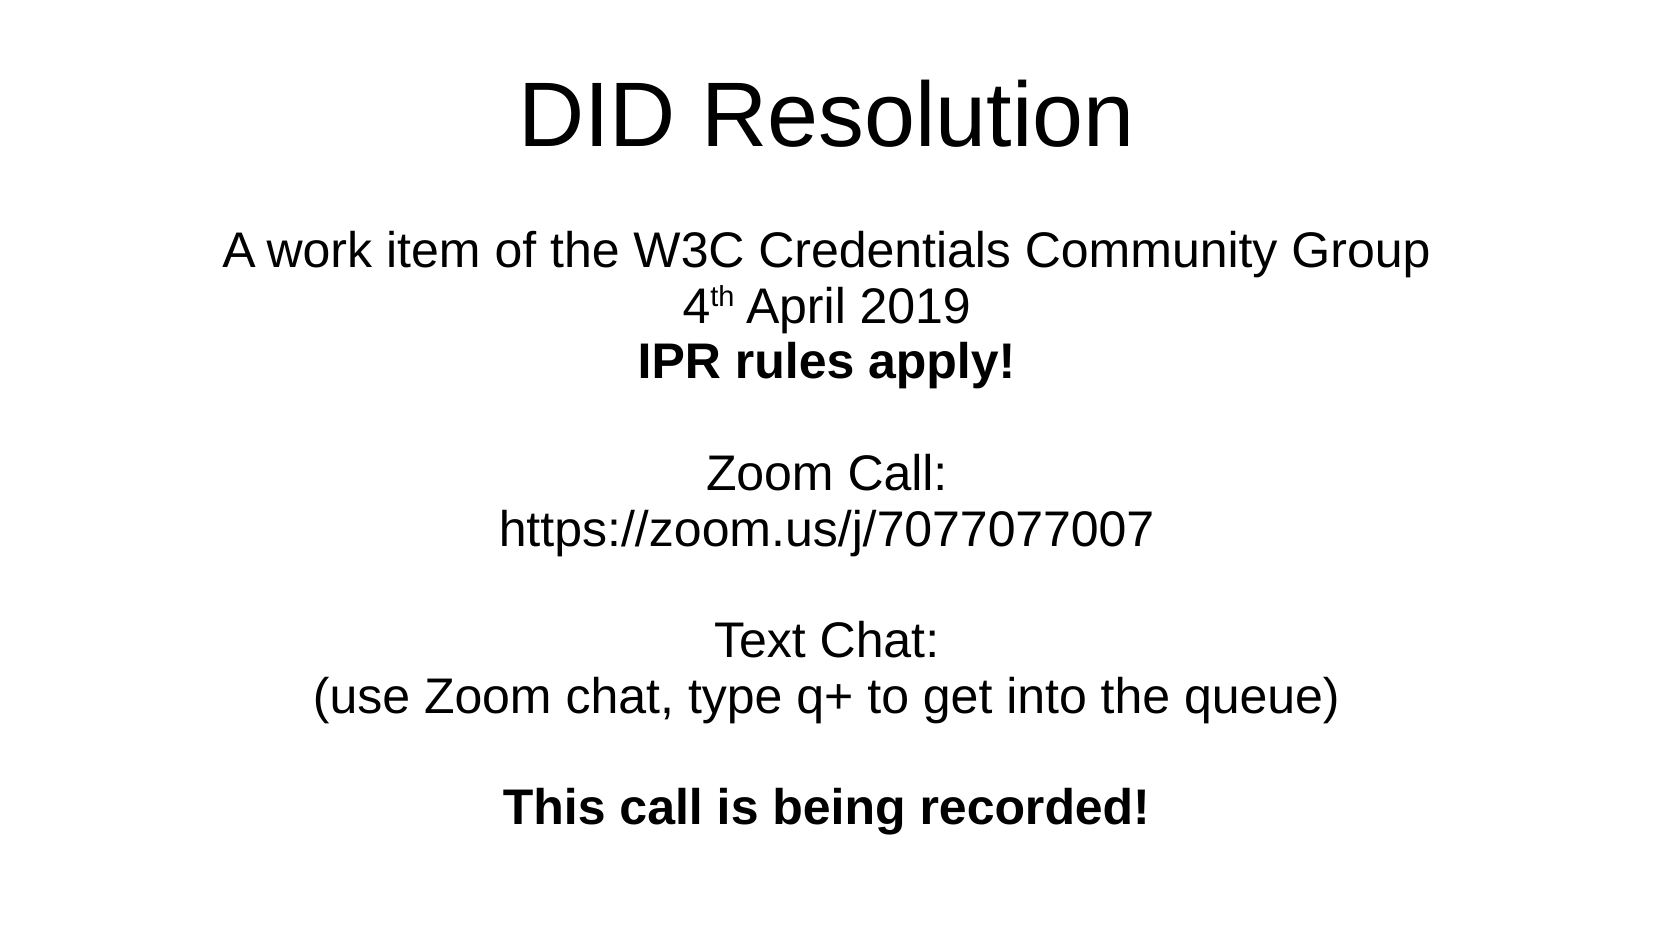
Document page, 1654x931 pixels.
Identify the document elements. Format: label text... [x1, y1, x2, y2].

subtitle A work item of the W3C Credentials Community Group 4th April 2019 IPR rules apply! Zoom Call: https://zoom.us/j/7077077007 Text Chat: (use Zoom chat, type q+ to get into the queue) This call is being recorded! [82, 193, 1571, 865]
title DID Resolution [82, 37, 1571, 193]
